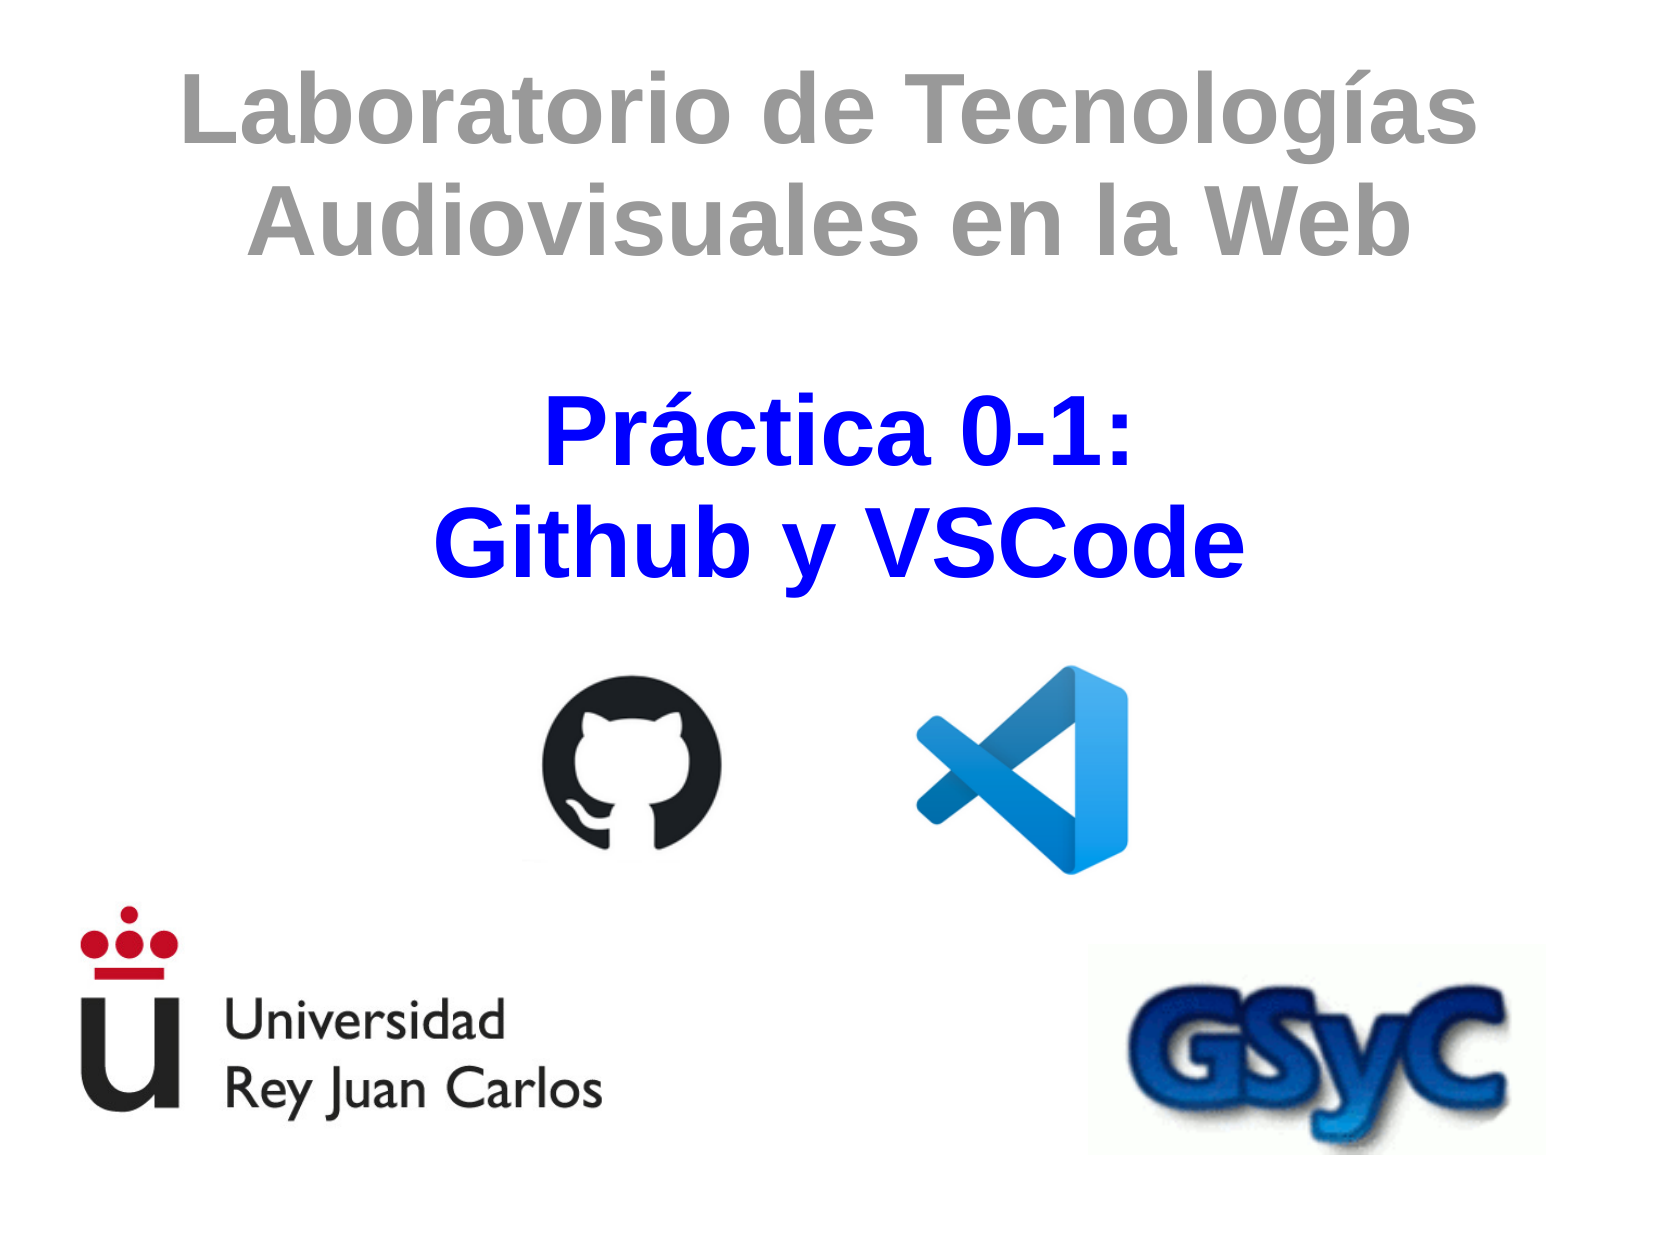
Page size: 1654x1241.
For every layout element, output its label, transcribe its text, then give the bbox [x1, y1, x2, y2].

picture [1088, 944, 1546, 1156]
title Laboratorio de Tecnologías Audiovisuales en la Web [144, 45, 1516, 286]
title Práctica 0-1: Github y VSCode [375, 375, 1306, 599]
picture [46, 884, 631, 1141]
picture [522, 659, 736, 864]
picture [911, 652, 1141, 886]
